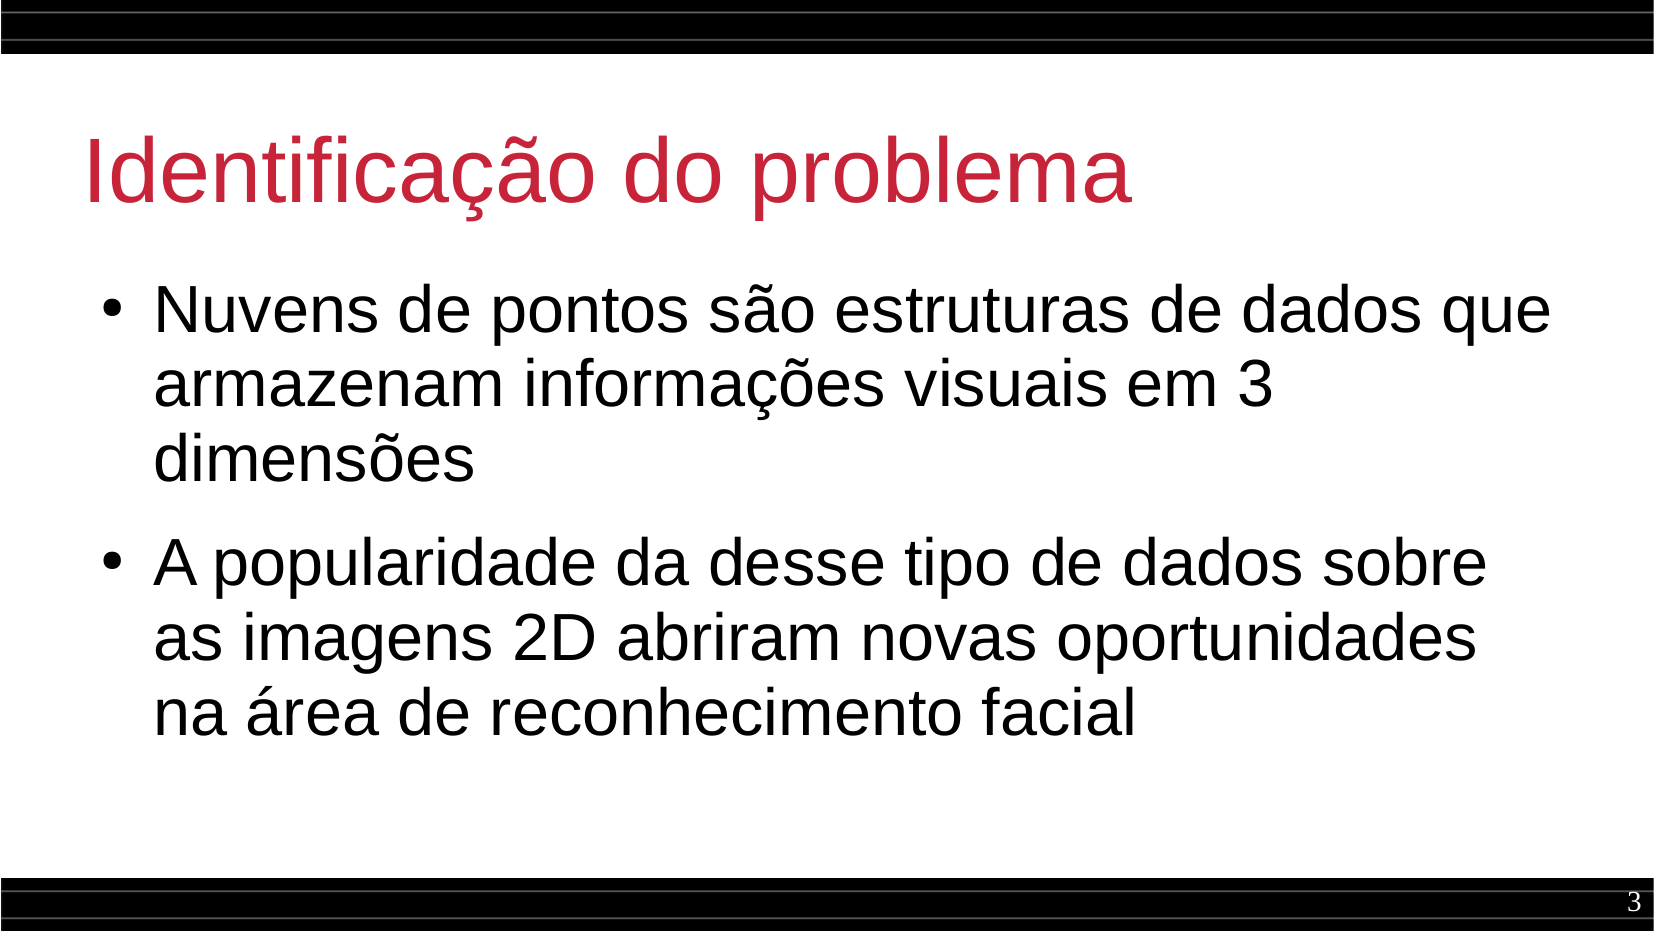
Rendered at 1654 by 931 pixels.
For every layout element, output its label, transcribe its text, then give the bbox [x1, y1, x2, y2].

picture [1, 0, 1654, 54]
list Nuvens de pontos são estruturas de dados que armazenam informações visuais em 3 dimensões A popularidade da desse tipo de dados sobre as imagens 2D abriram novas oportunidades na área de reconhecimento facial [82, 271, 1571, 851]
title Identificação do problema [82, 92, 1571, 249]
picture [1, 878, 1654, 931]
